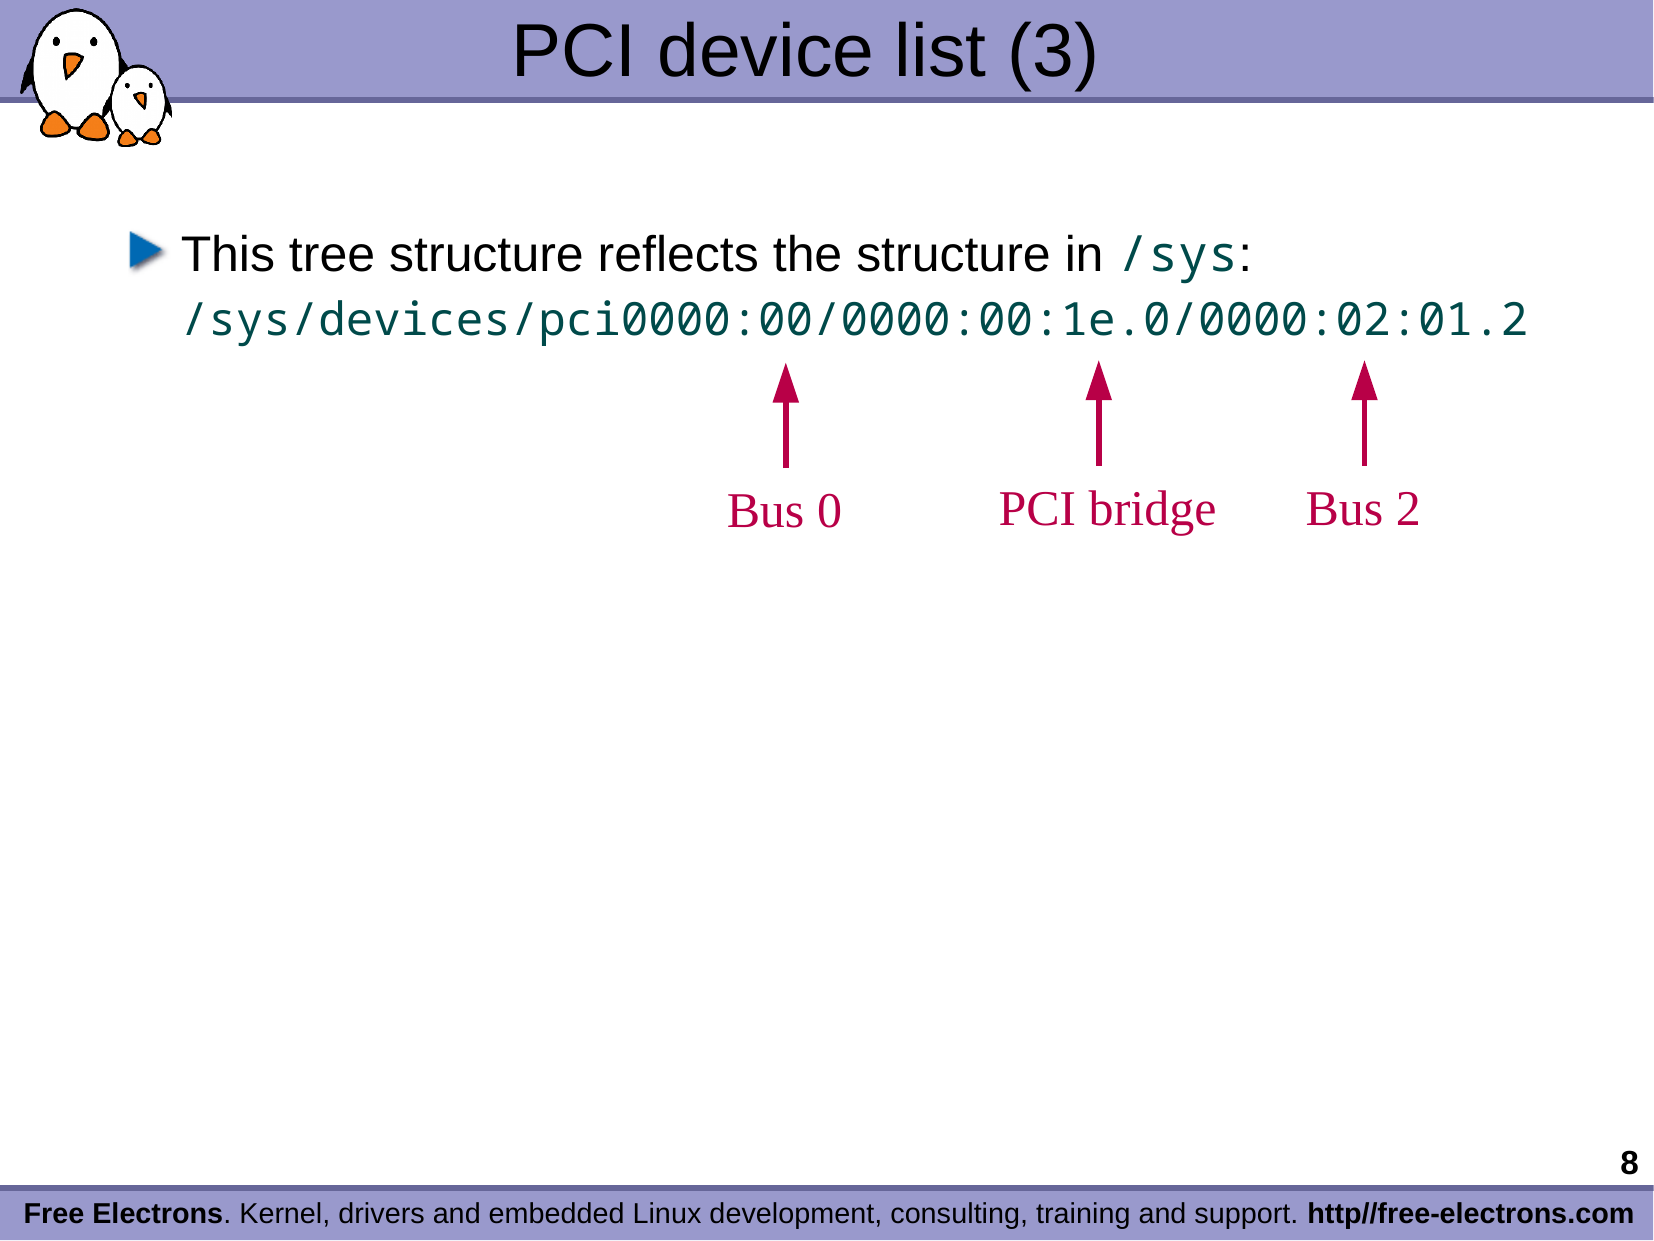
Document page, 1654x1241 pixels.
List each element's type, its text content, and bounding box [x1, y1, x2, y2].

text_box Bus 0 [726, 482, 843, 544]
text_box Bus 2 [1305, 480, 1422, 541]
title PCI device list (3) [60, 0, 1551, 101]
picture [20, 8, 172, 147]
list This tree structure reflects the structure in /sys: /sys/devices/pci0000:00/0000:00:1e.0/0000:02:01.2 [109, 218, 1554, 1069]
text_box PCI bridge [998, 480, 1218, 541]
